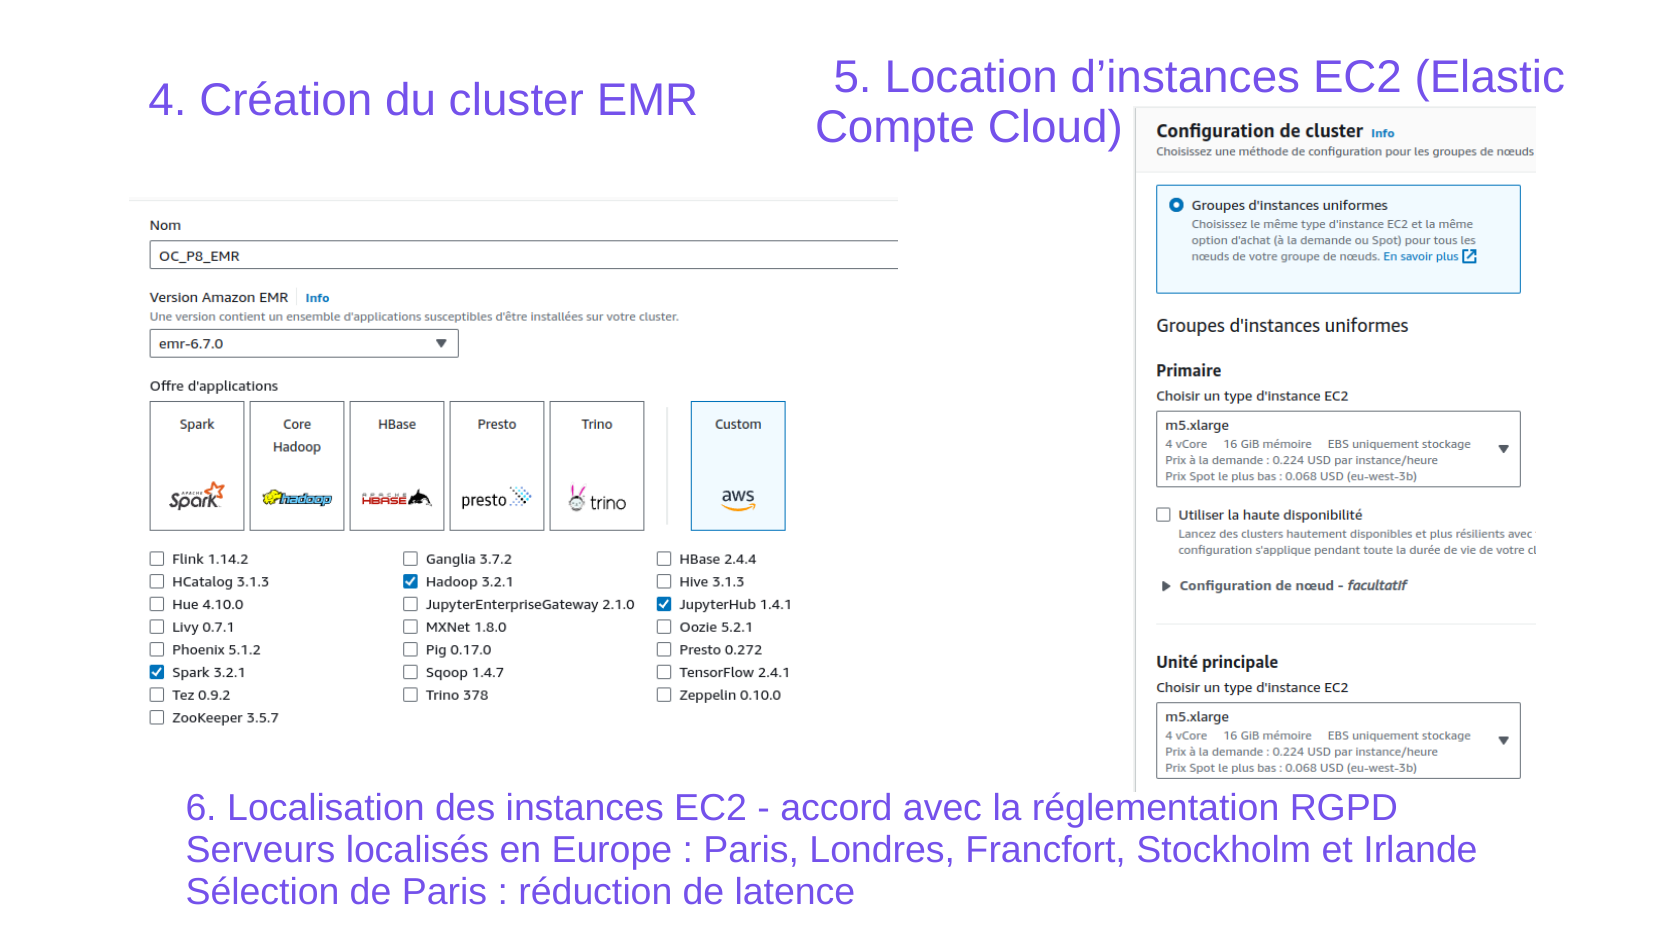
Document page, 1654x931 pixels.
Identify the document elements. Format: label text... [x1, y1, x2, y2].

picture [1133, 153, 1536, 792]
title 5. Location d’instances EC2 (Elastic Compte Cloud) [814, 38, 1619, 153]
title 4. Création du cluster EMR [129, 44, 727, 147]
picture [129, 197, 898, 741]
text_box 6. Localisation des instances EC2 - accord avec la réglementation RGPD Serveurs localisés en Europe : Paris, Londres, Francfort, Stockholm et Irlande Sélection de Paris : réduction de latence [170, 778, 1494, 920]
